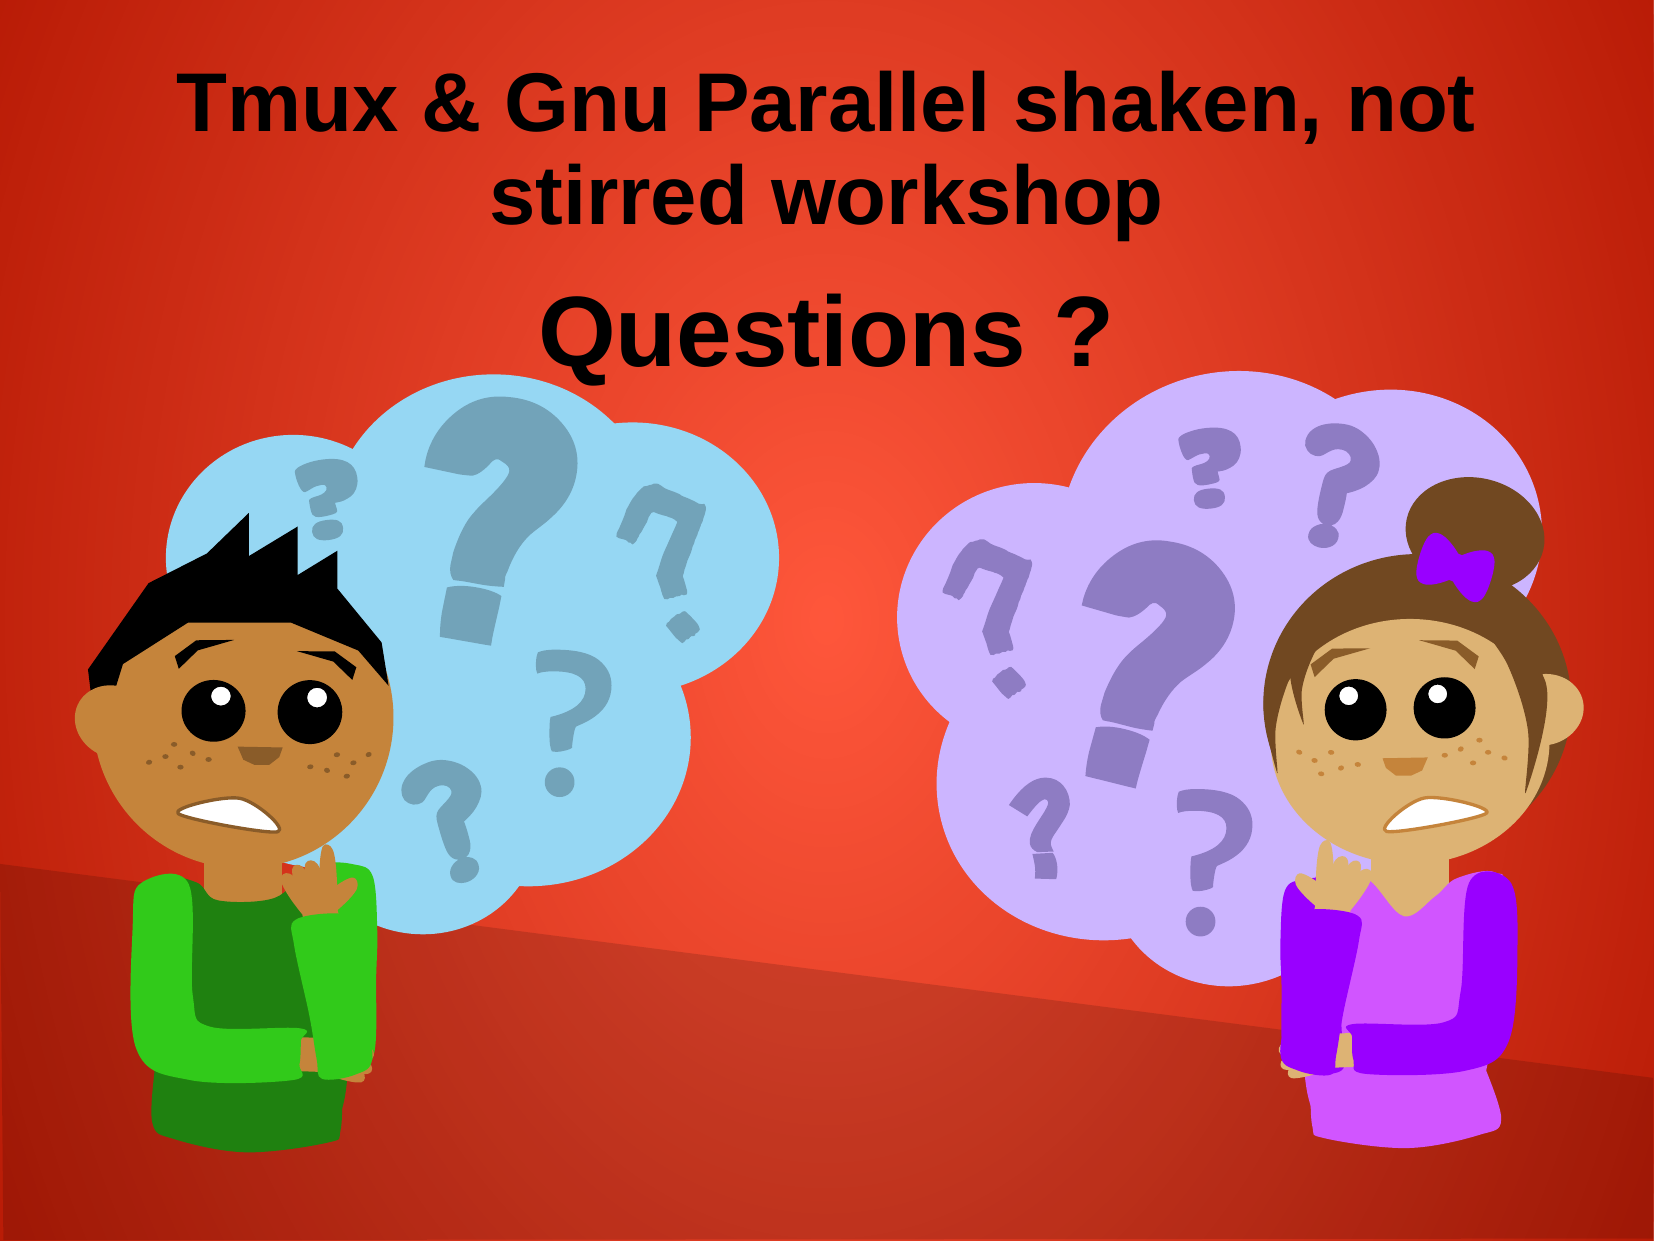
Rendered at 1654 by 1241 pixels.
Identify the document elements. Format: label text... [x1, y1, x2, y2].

picture [874, 342, 1604, 1156]
picture [61, 354, 792, 1168]
subtitle Questions ? [82, 164, 1571, 1136]
title Tmux & Gnu Parallel shaken, not stirred workshop [82, 47, 1571, 164]
